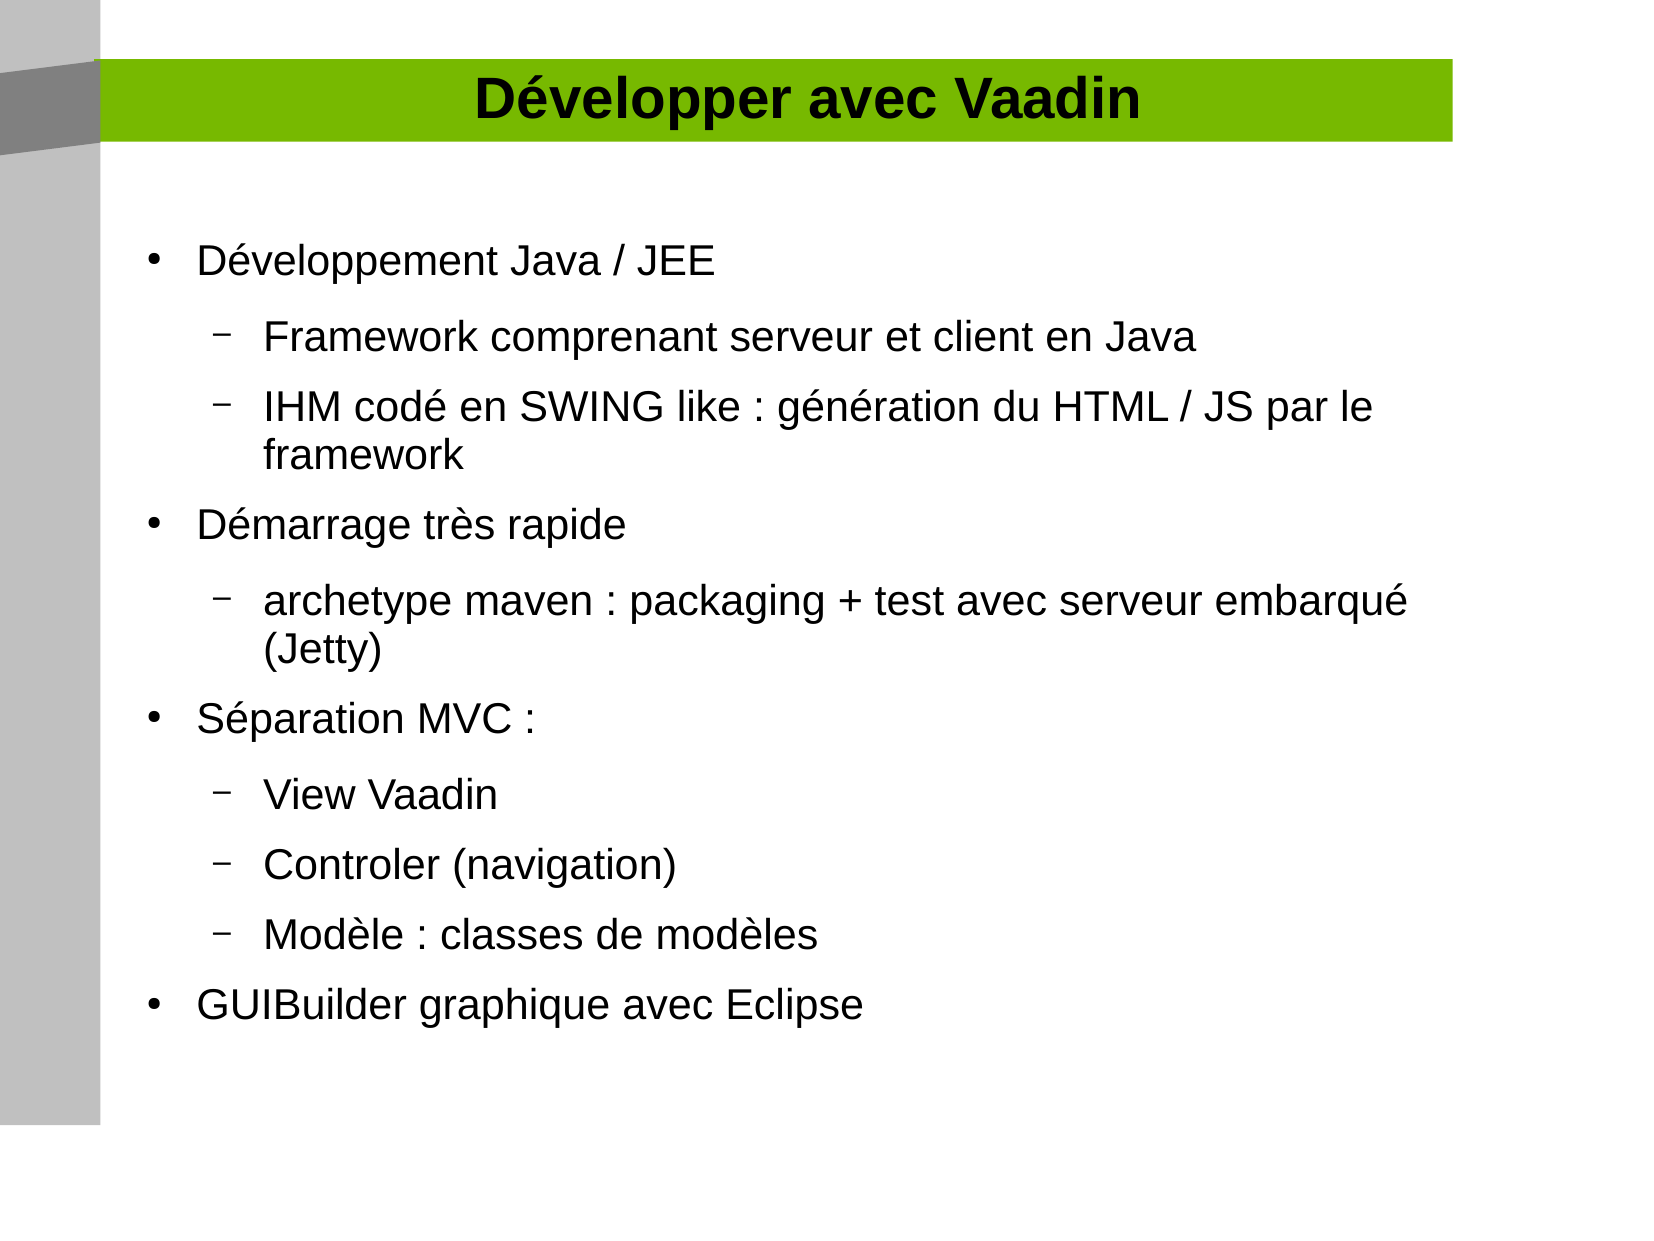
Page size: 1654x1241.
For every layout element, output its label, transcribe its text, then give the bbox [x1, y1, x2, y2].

list Développement Java / JEE Framework comprenant serveur et client en Java IHM codé en SWING like : génération du HTML / JS par le framework Démarrage très rapide archetype maven : packaging + test avec serveur embarqué (Jetty) Séparation MVC : View Vaadin Controler (navigation) Modèle : classes de modèles GUIBuilder graphique avec Eclipse [129, 236, 1489, 1031]
title Développer avec Vaadin [82, 66, 1536, 132]
